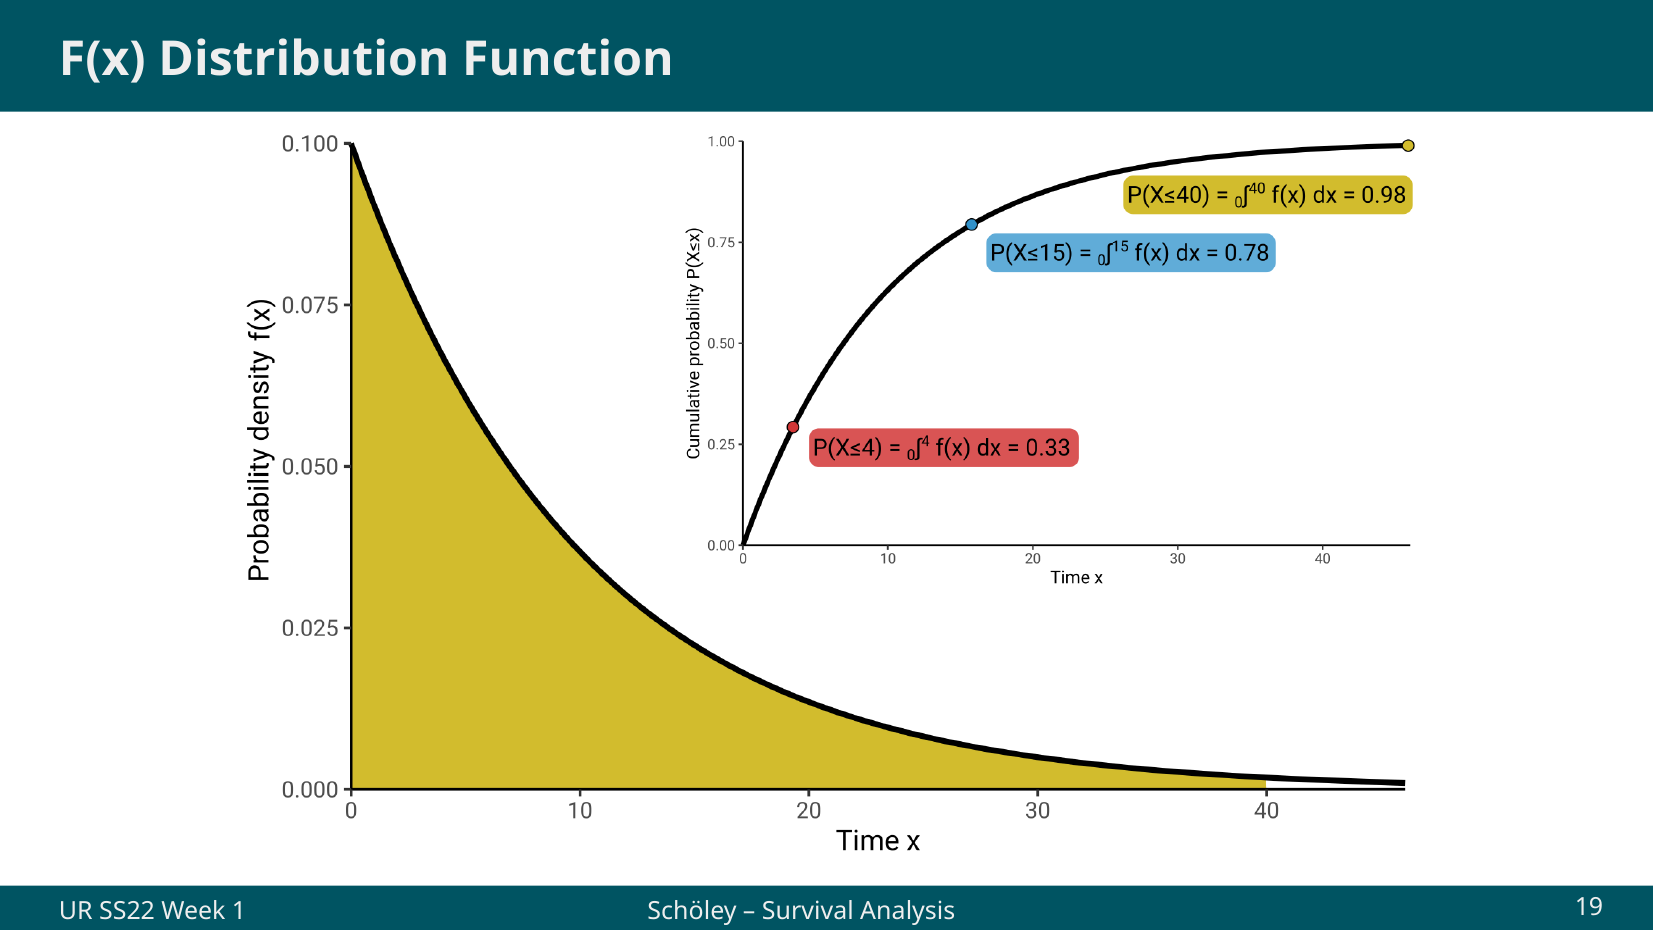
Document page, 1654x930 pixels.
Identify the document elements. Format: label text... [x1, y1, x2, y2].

title F(x) Distribution Function [58, 0, 1594, 117]
picture [234, 129, 1419, 870]
